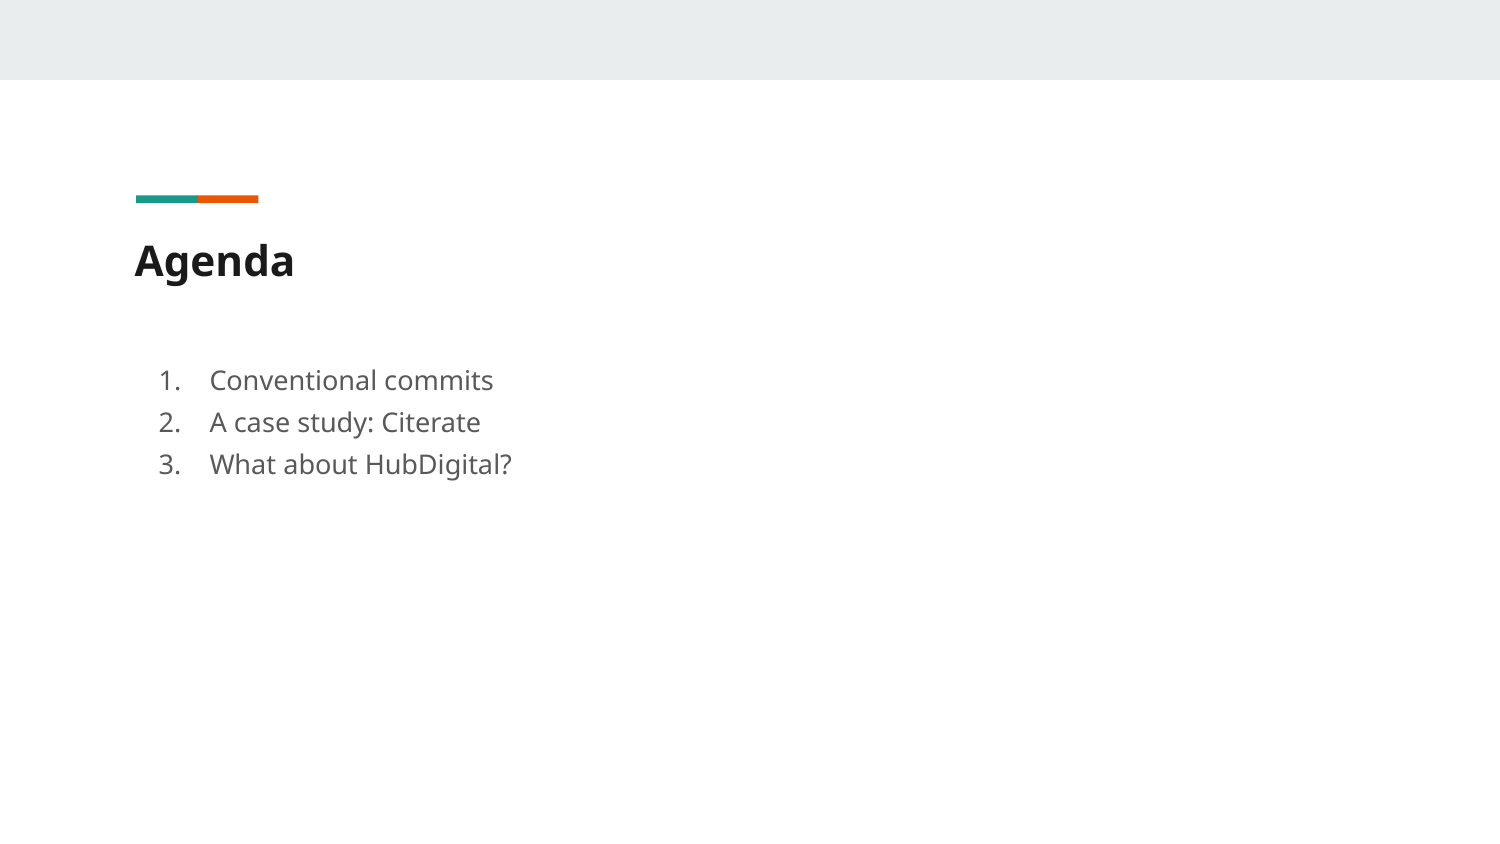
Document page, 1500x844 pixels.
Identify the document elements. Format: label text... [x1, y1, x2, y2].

list Conventional commits A case study: Citerate What about HubDigital? [119, 341, 1381, 712]
title Agenda [119, 216, 1381, 305]
